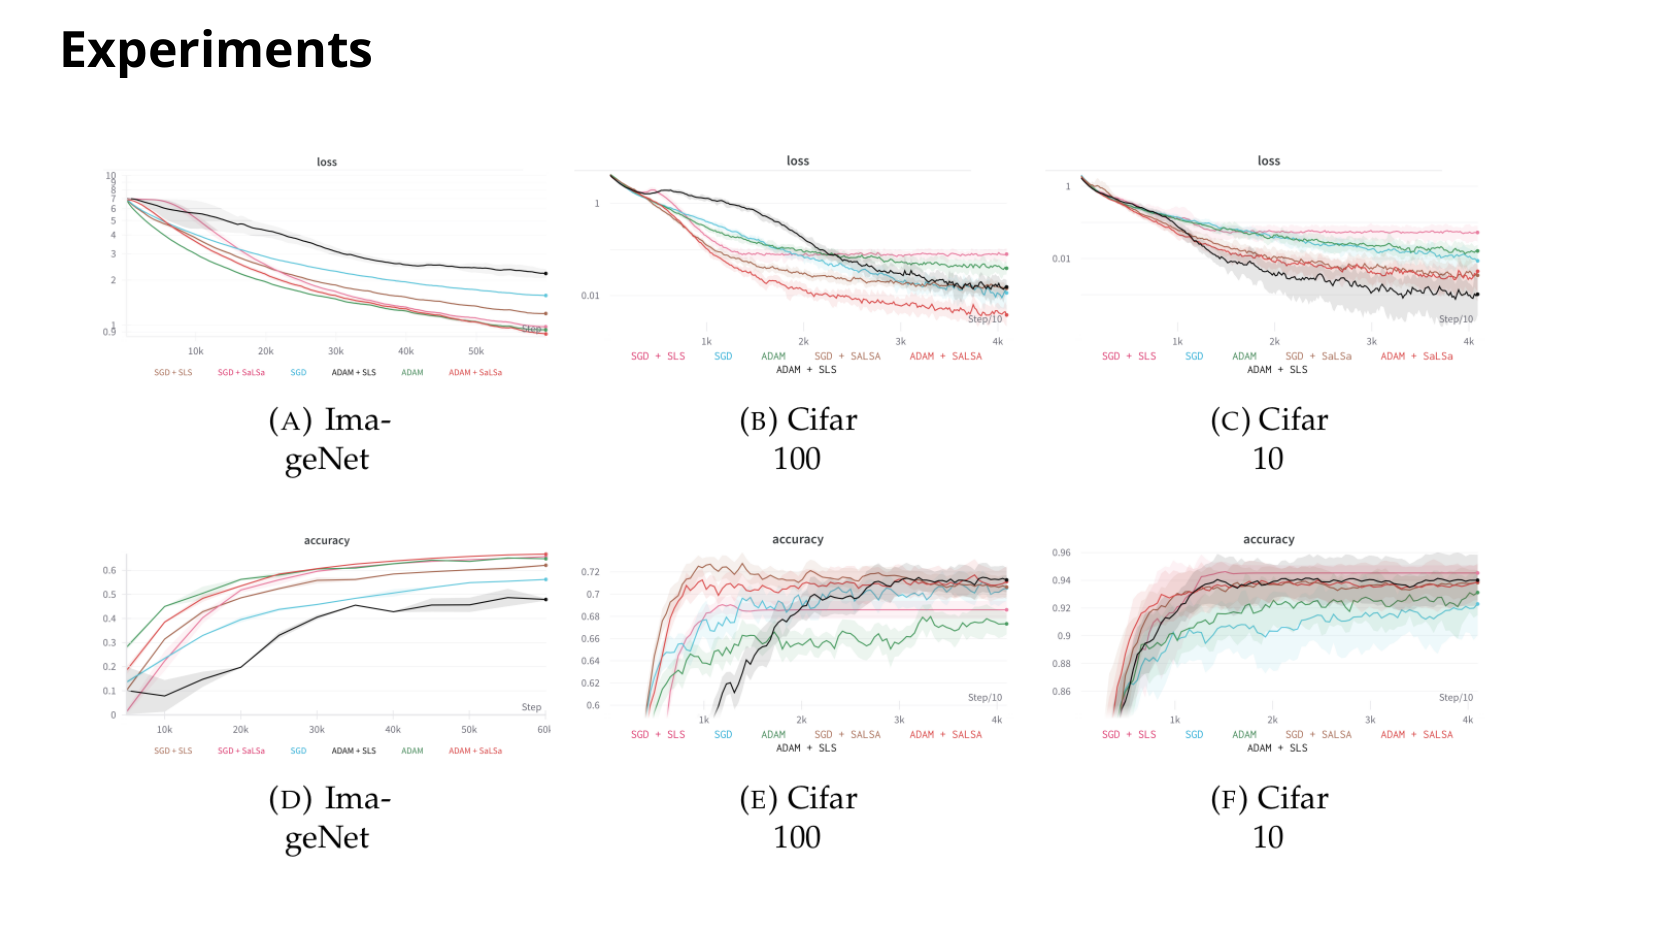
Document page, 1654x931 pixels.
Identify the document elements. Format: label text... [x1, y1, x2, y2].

text_box Experiments [45, 10, 676, 75]
picture [60, 78, 1538, 863]
